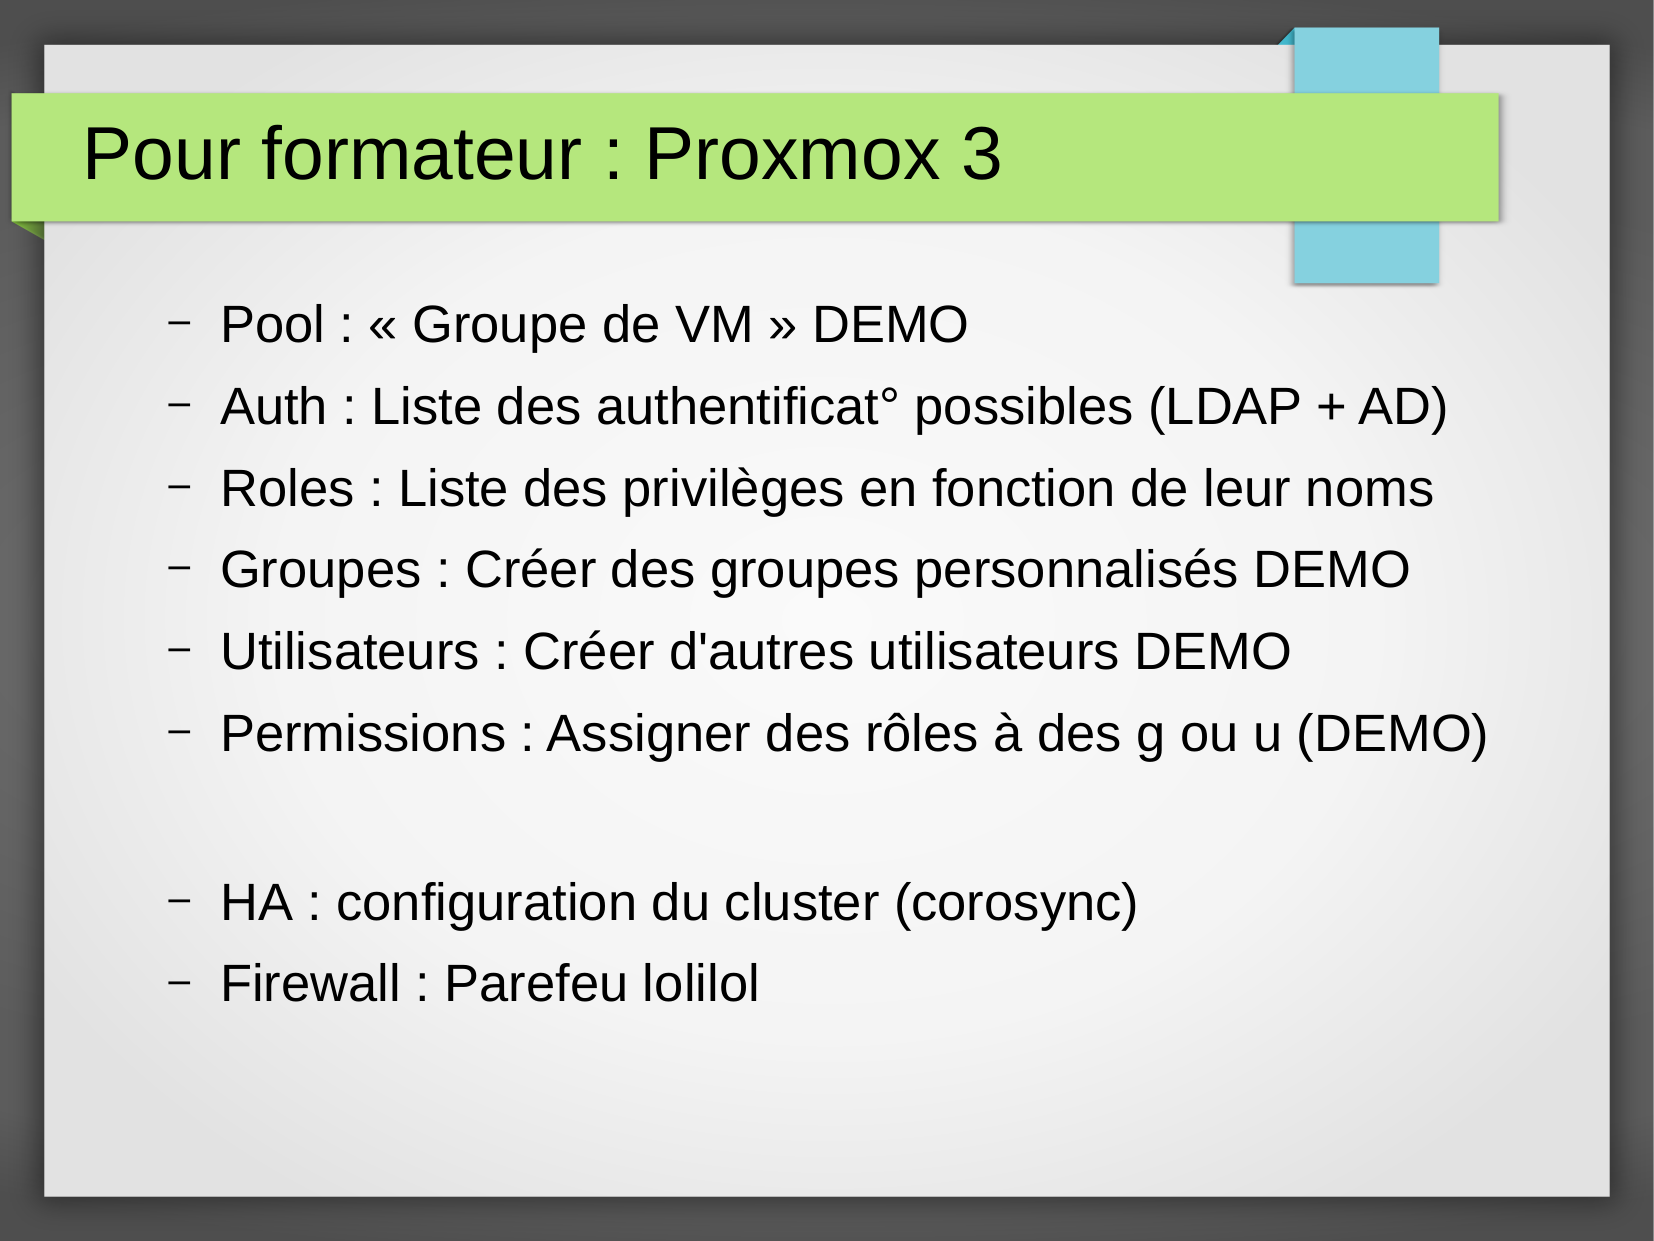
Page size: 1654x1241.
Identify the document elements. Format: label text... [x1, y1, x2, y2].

picture [0, 0, 1654, 1241]
title Pour formateur : Proxmox 3 [82, 94, 1264, 213]
list Pool : « Groupe de VM » DEMO Auth : Liste des authentificat° possibles (LDAP + AD) Roles : Liste des privilèges en fonction de leur noms Groupes : Créer des groupes personnalisés DEMO Utilisateurs : Créer d'autres utilisateurs DEMO Permissions : Assigner des rôles à des g ou u (DEMO) HA : configuration du cluster (corosync) Firewall : Parefeu lolilol [82, 295, 1571, 1015]
